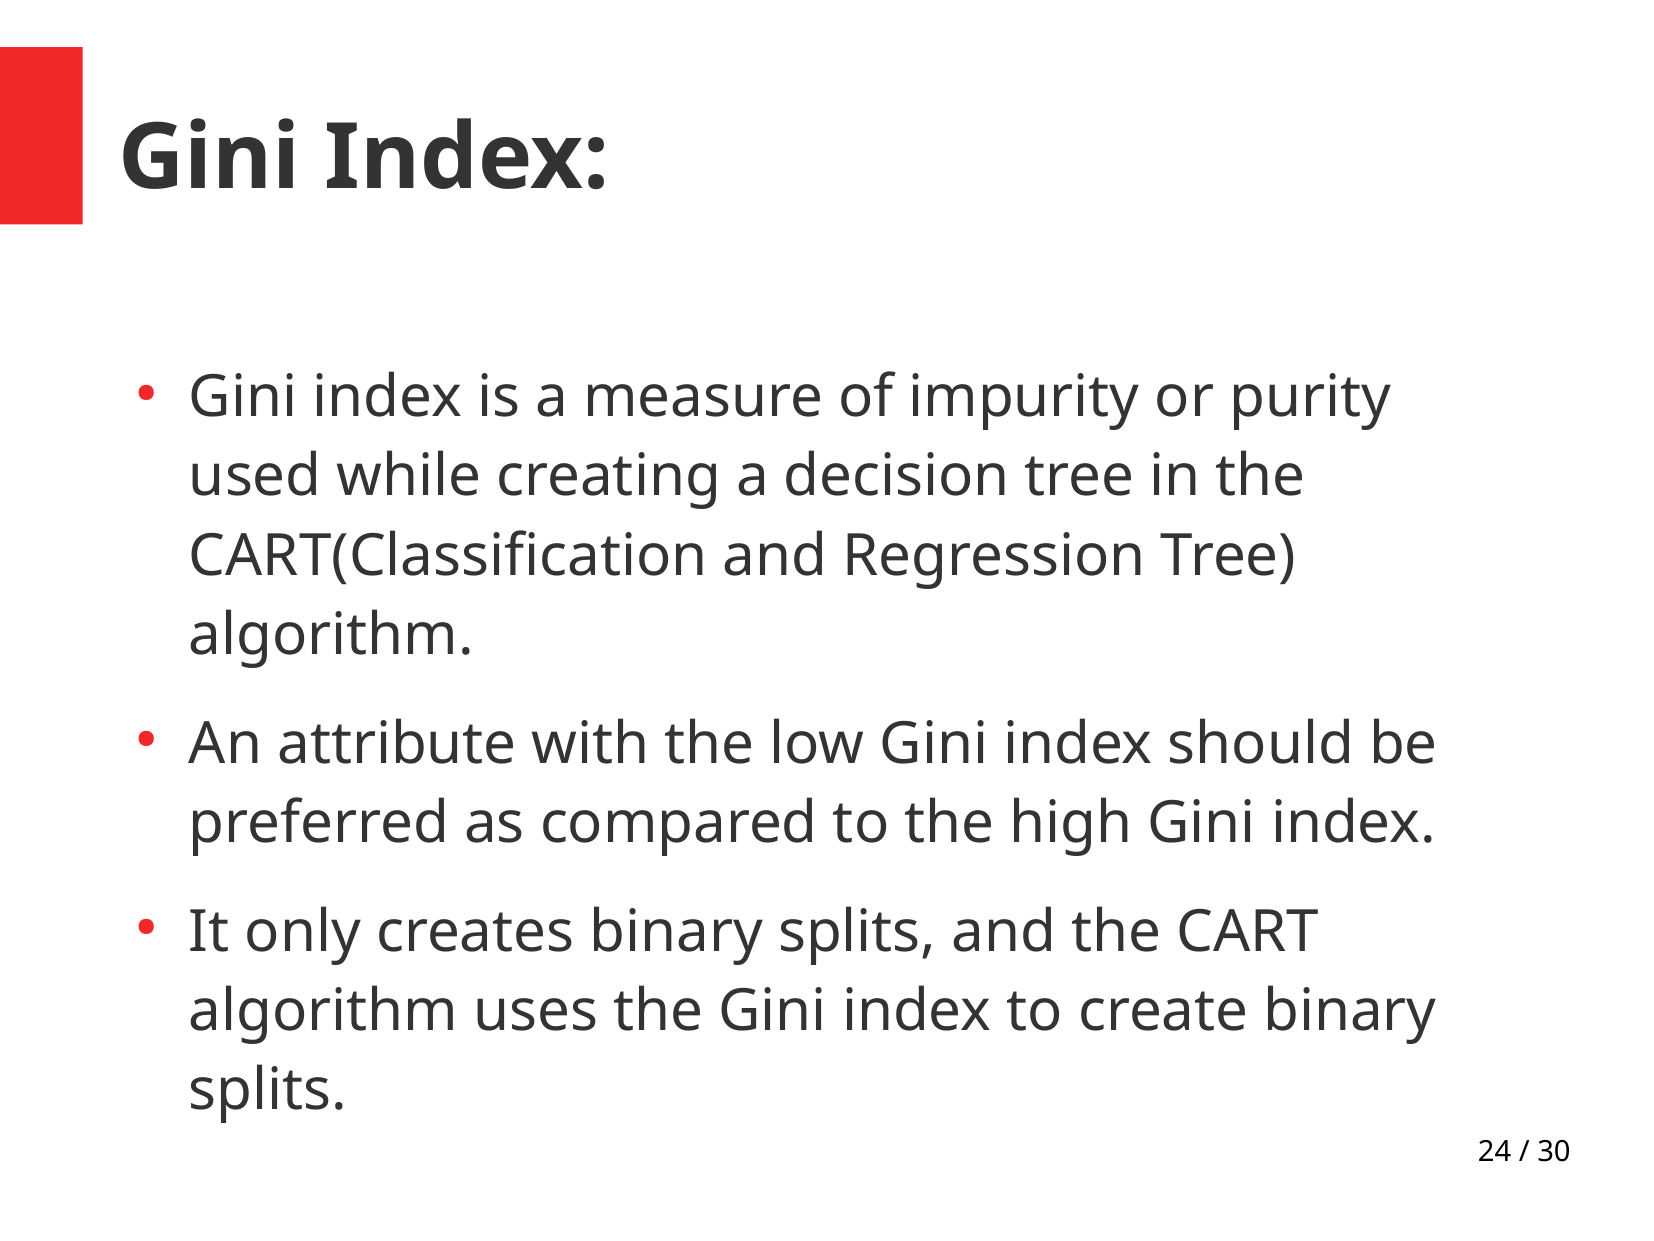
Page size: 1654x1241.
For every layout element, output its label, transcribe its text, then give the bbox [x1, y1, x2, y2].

title Gini Index: [118, 49, 1571, 257]
list Gini index is a measure of impurity or purity used while creating a decision tree in the CART(Classification and Regression Tree) algorithm. An attribute with the low Gini index should be preferred as compared to the high Gini index. It only creates binary splits, and the CART algorithm uses the Gini index to create binary splits. [118, 354, 1536, 1074]
